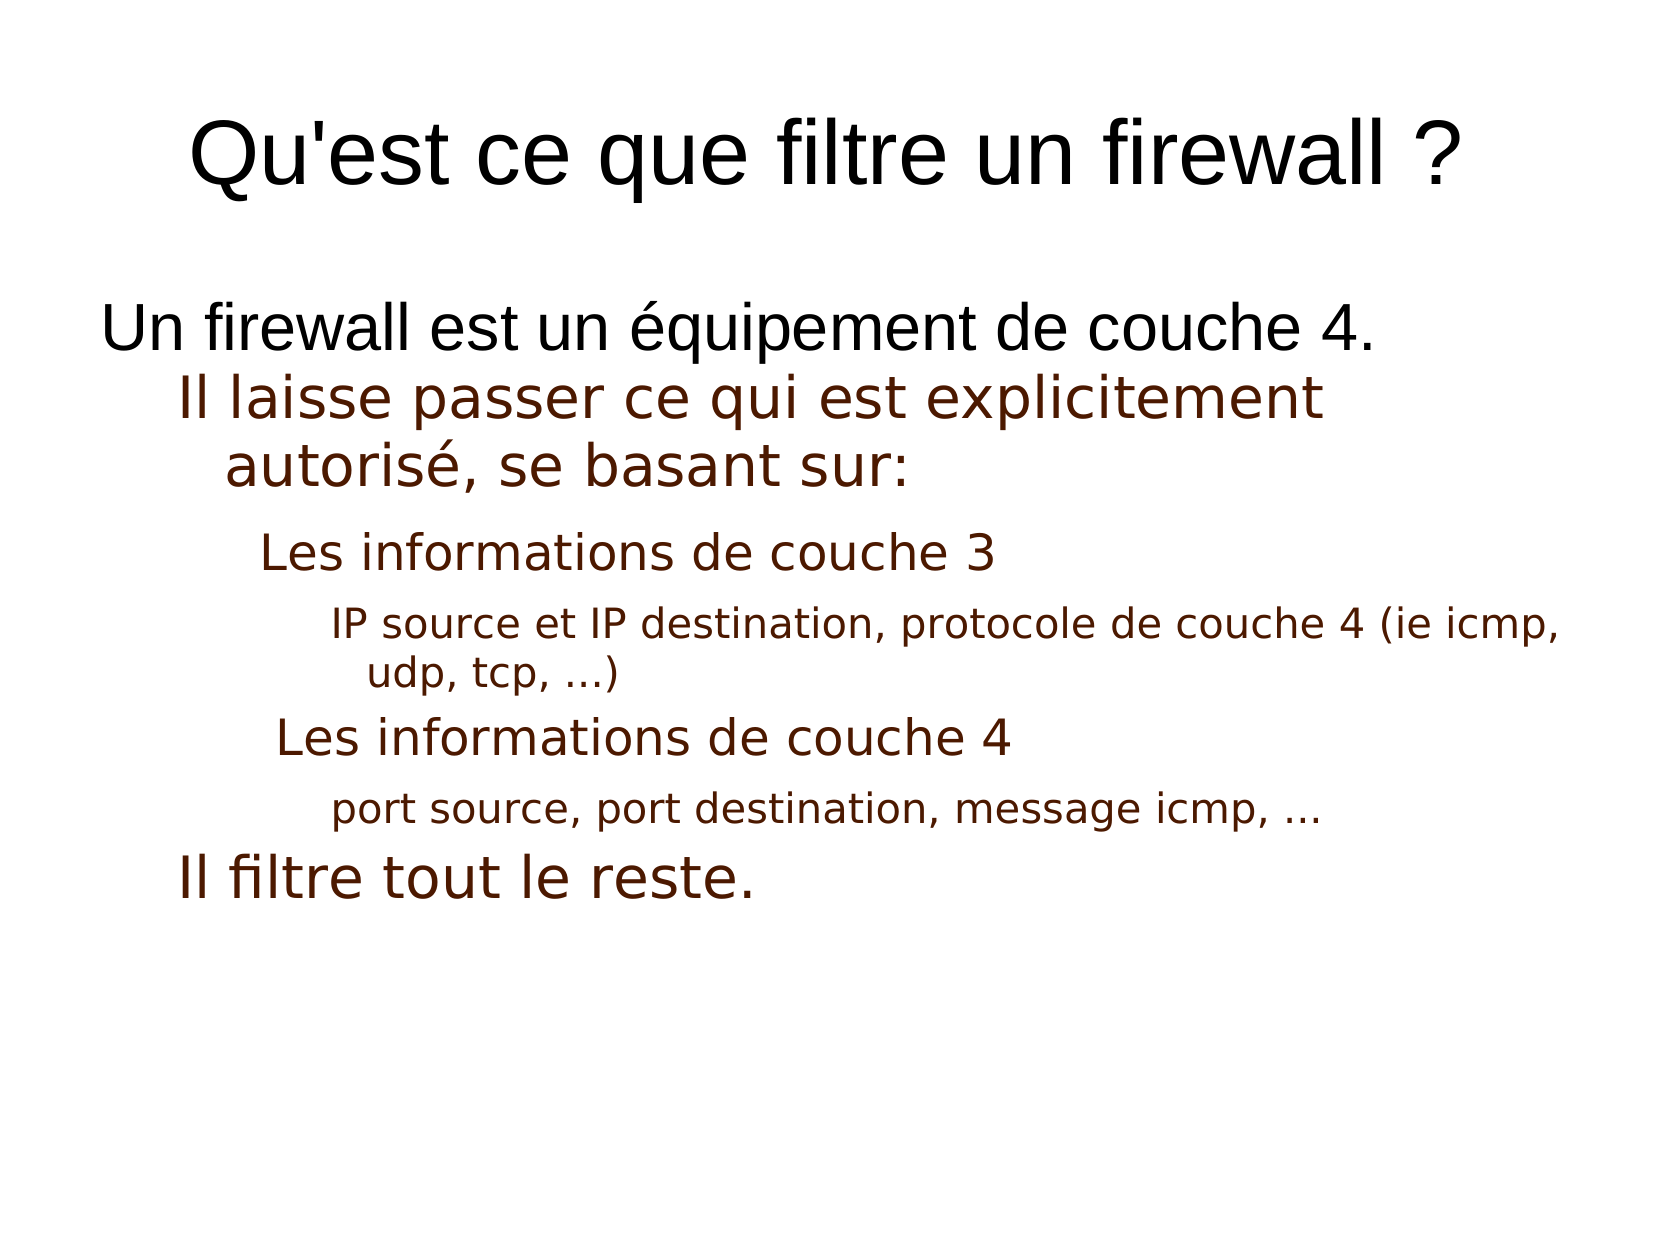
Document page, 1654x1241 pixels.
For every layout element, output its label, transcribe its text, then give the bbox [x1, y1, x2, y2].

list Un firewall est un équipement de couche 4. Il laisse passer ce qui est explicitement autorisé, se basant sur: Les informations de couche 3 IP source et IP destination, protocole de couche 4 (ie icmp, udp, tcp, ...) Les informations de couche 4 port source, port destination, message icmp, ... Il filtre tout le reste. [82, 290, 1571, 1109]
title Qu'est ce que filtre un firewall ? [82, 49, 1571, 257]
